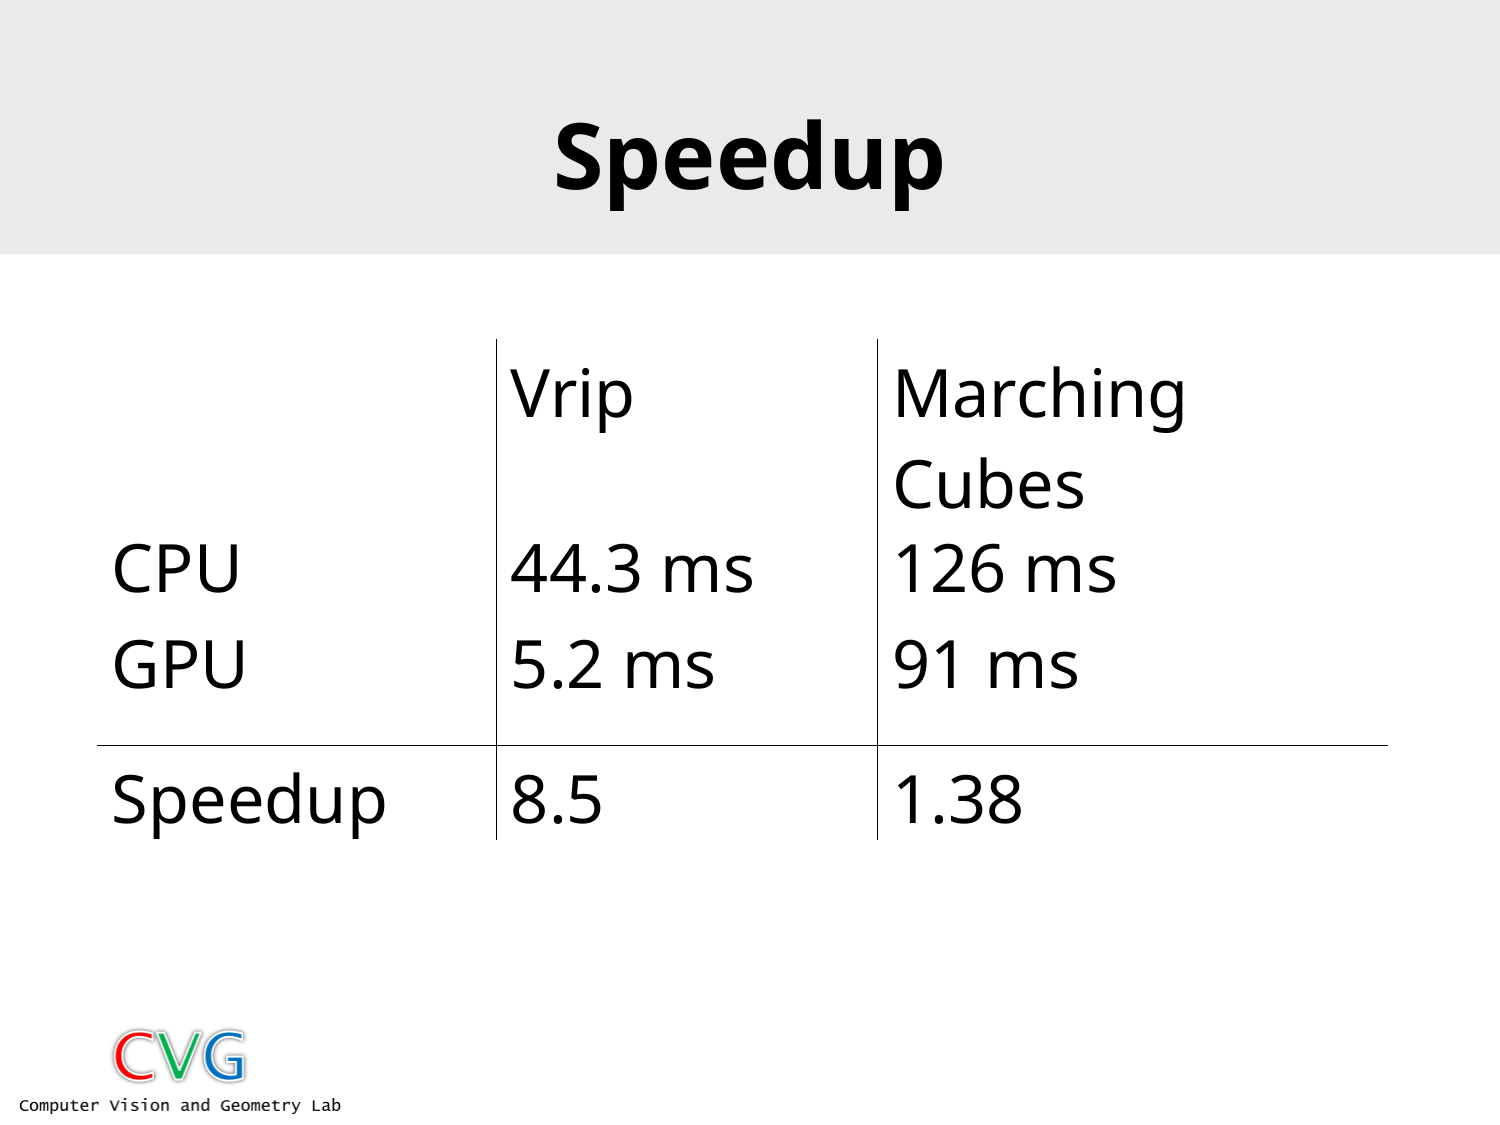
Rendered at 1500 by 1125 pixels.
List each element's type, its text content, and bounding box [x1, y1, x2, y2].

table_cell CPU [97, 514, 496, 609]
table_cell 1.38 [878, 746, 1388, 840]
table_header Marching Cubes [878, 339, 1388, 514]
table_cell [878, 705, 1388, 745]
title Speedup [114, 35, 1386, 271]
table_cell [497, 705, 877, 745]
table_cell GPU [97, 609, 496, 705]
table_cell 126 ms [878, 514, 1388, 609]
picture [1, 996, 359, 1124]
table_cell Speedup [97, 746, 496, 840]
table_cell 44.3 ms [497, 514, 877, 609]
table_cell 5.2 ms [497, 609, 877, 705]
table_header [97, 339, 496, 514]
table_cell 91 ms [878, 609, 1388, 705]
table_cell 8.5 [497, 746, 877, 840]
table_header Vrip [497, 339, 877, 514]
table_cell [97, 705, 496, 745]
